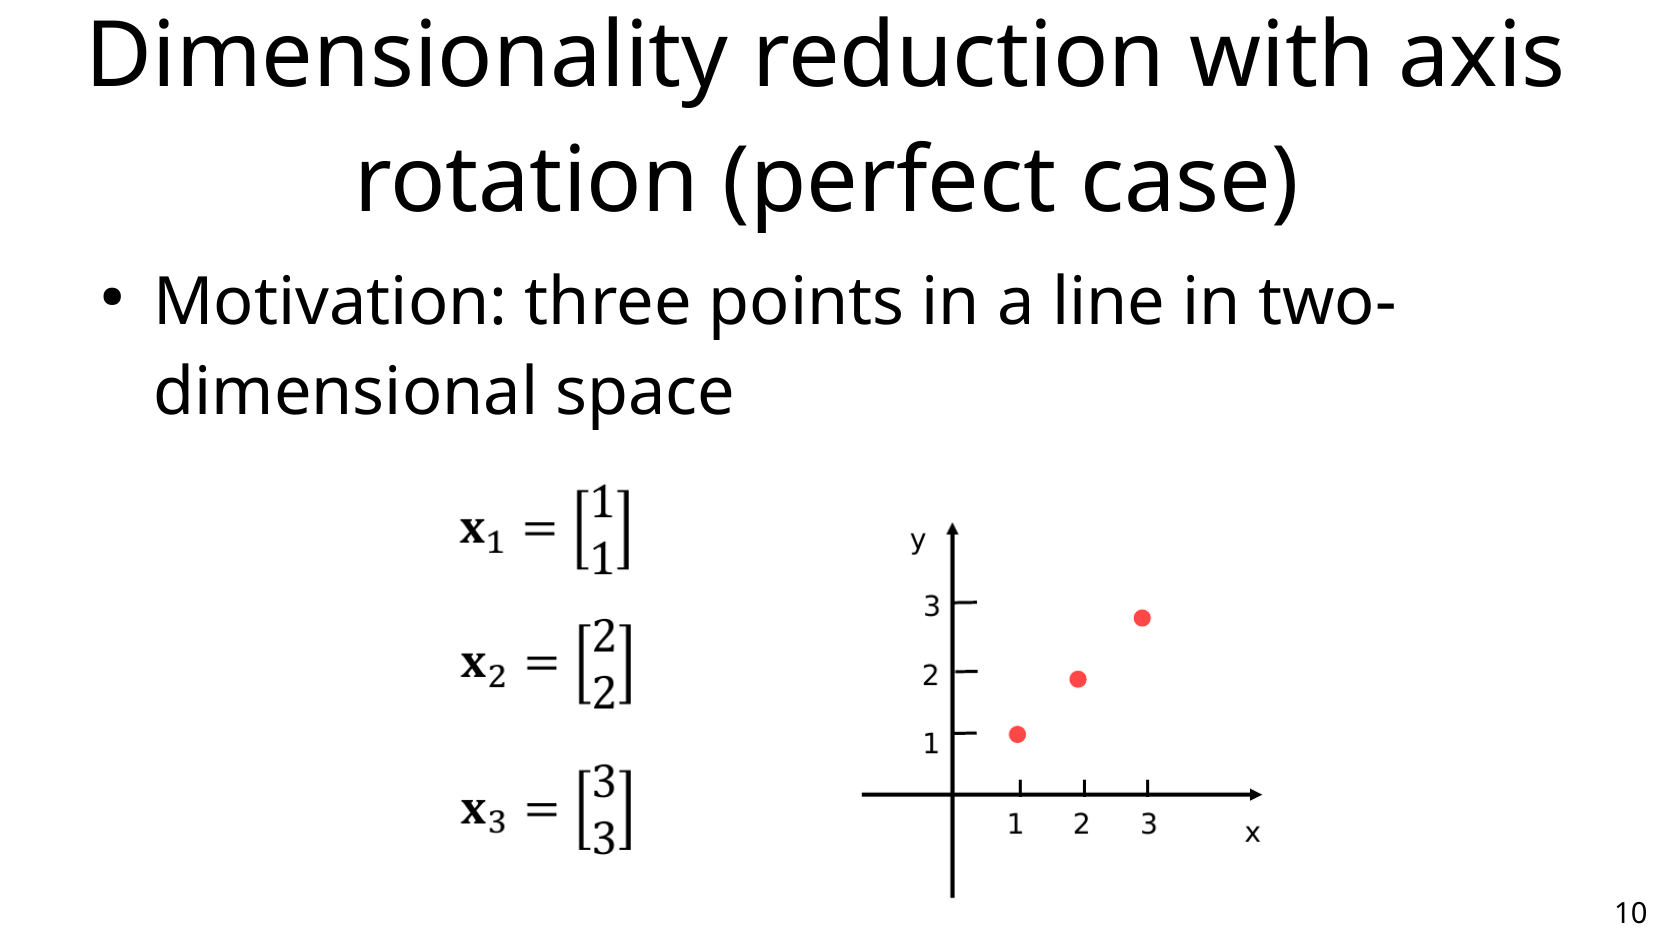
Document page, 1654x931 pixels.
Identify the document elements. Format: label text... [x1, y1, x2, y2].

title Dimensionality reduction with axis rotation (perfect case) [82, 1, 1571, 226]
list Motivation: three points in a line in two-dimensional space [82, 253, 1571, 793]
picture [425, 446, 1306, 912]
